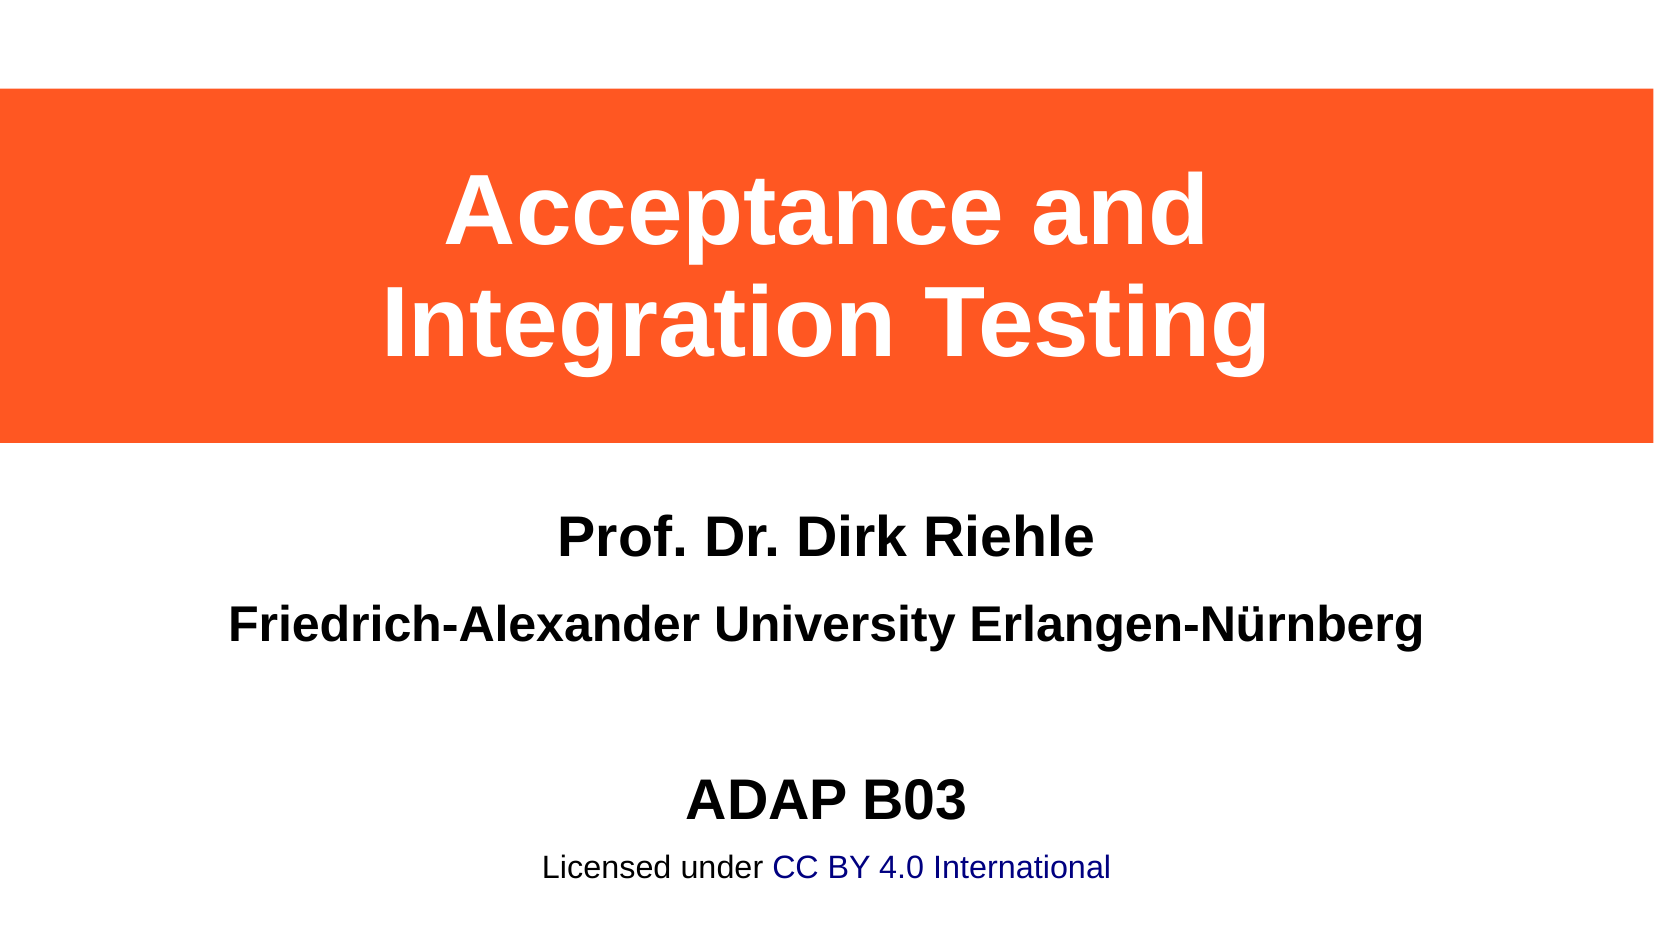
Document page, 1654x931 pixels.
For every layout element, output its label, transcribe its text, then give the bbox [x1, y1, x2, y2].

subtitle Prof. Dr. Dirk Riehle Friedrich-Alexander University Erlangen-Nürnberg ADAP B03 Licensed under CC BY 4.0 International [29, 472, 1625, 886]
title Acceptance and Integration Testing [0, 88, 1654, 443]
